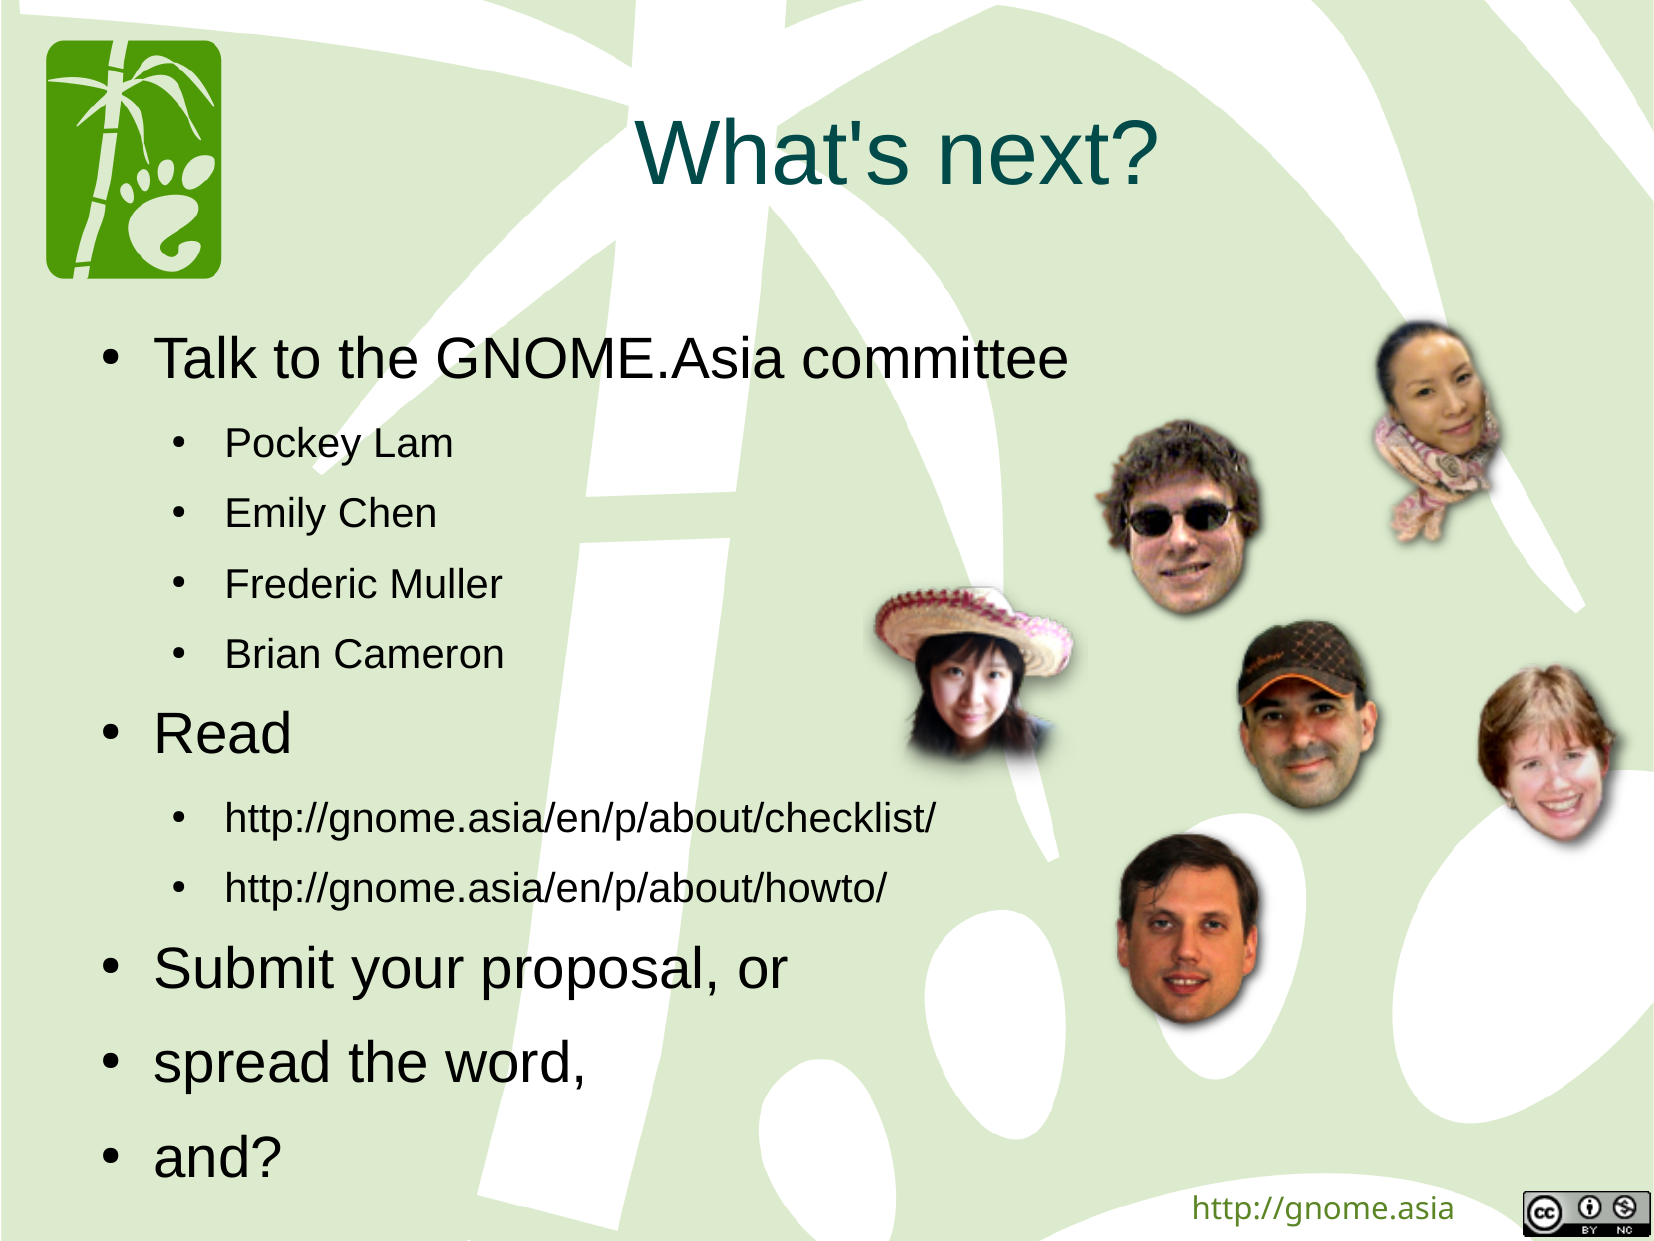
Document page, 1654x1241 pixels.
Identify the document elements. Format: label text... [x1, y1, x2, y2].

title What's next? [225, 49, 1571, 257]
list Talk to the GNOME.Asia committee Pockey Lam Emily Chen Frederic Muller Brian Cameron Read http://gnome.asia/en/p/about/checklist/ http://gnome.asia/en/p/about/howto/ Submit your proposal, or spread the word, and? [82, 325, 1571, 1190]
picture [0, 0, 1654, 1241]
